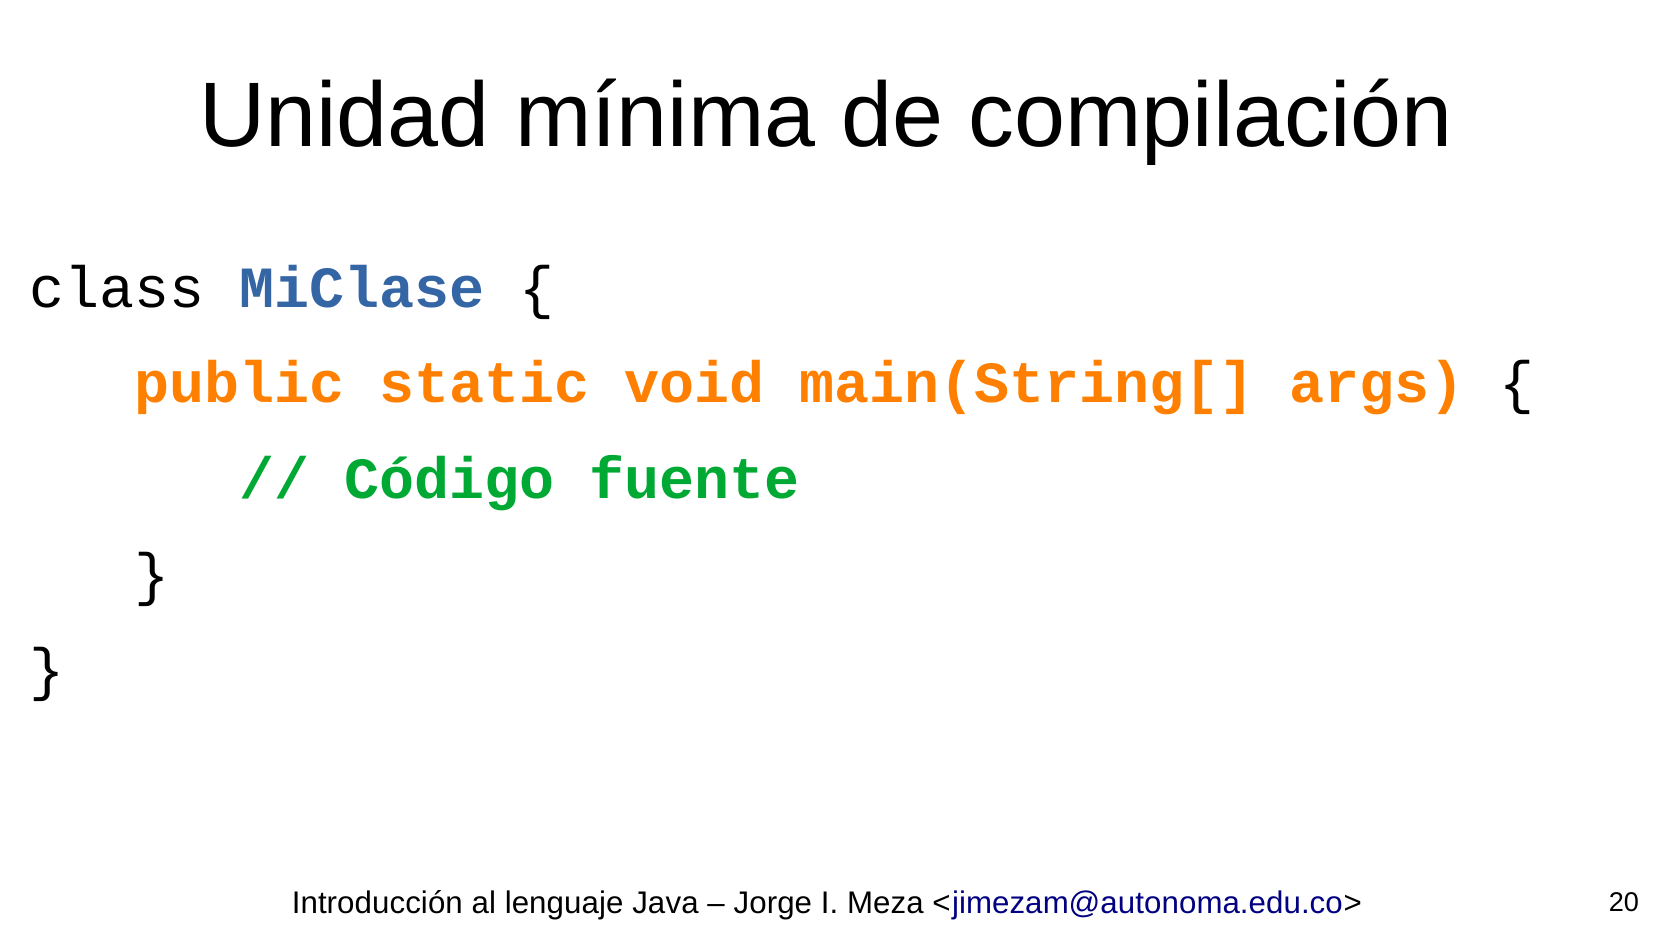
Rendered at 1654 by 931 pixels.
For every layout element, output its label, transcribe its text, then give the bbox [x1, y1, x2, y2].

list class MiClase { public static void main(String[] args) { // Código fuente } } [29, 258, 1625, 799]
title Unidad mínima de compilación [82, 37, 1571, 193]
